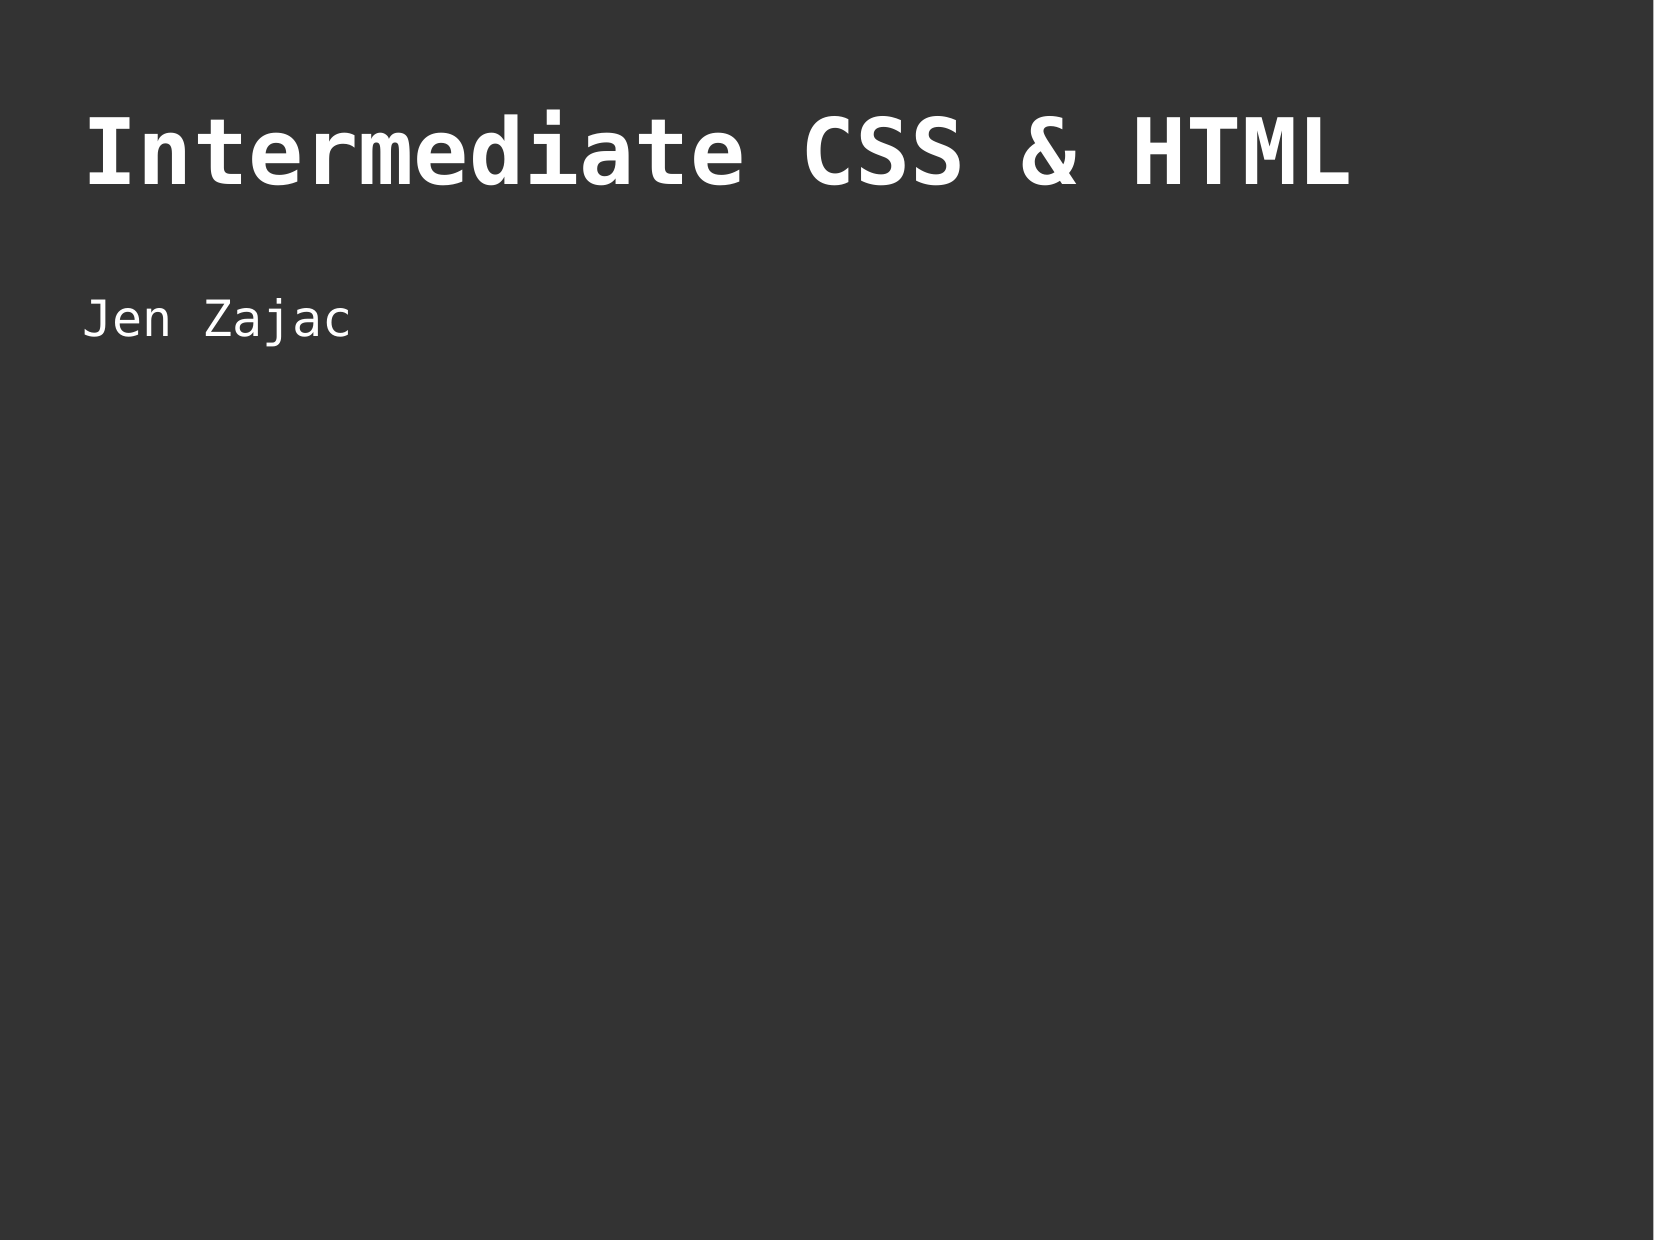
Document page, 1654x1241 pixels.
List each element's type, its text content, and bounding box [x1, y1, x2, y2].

title Intermediate CSS & HTML [82, 49, 1571, 257]
list Jen Zajac [82, 290, 1571, 1182]
